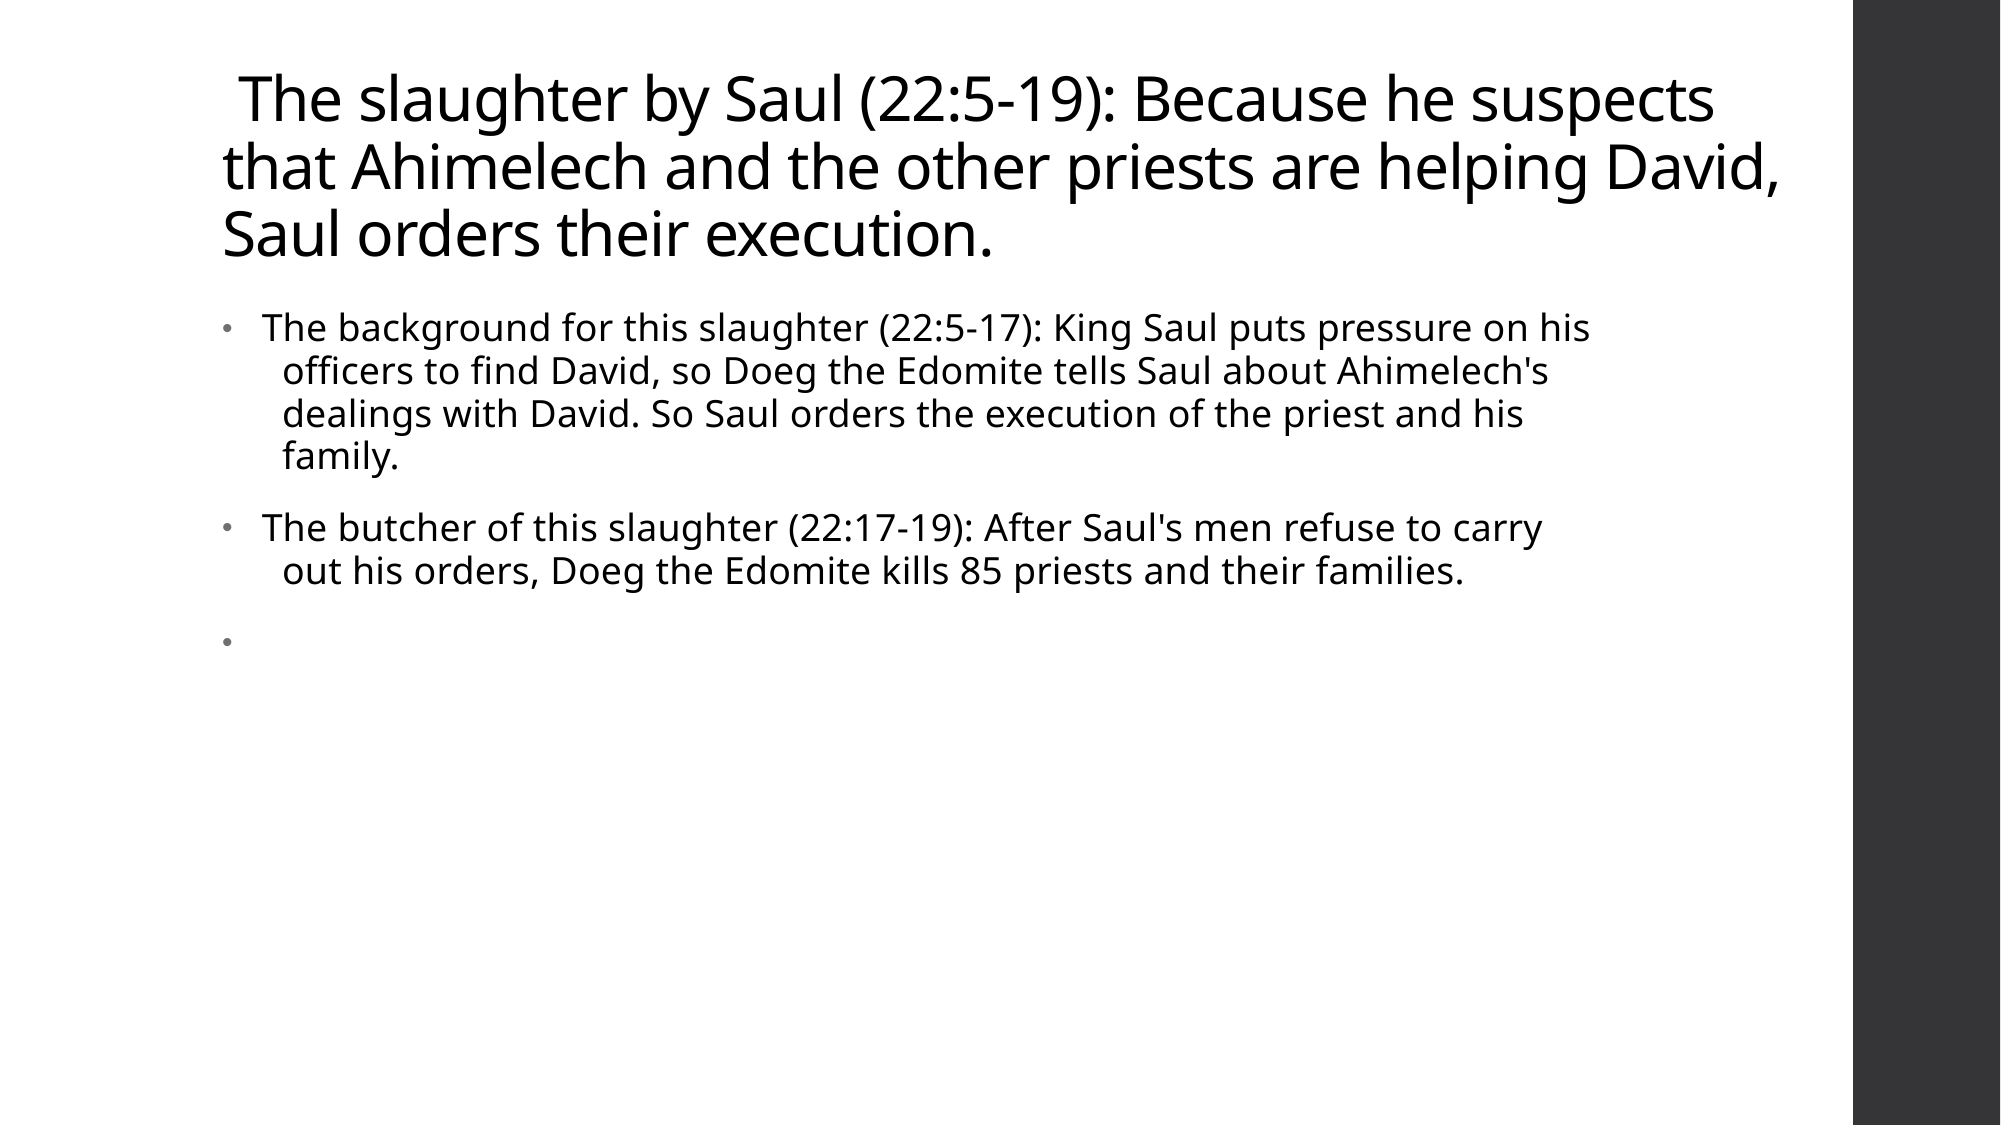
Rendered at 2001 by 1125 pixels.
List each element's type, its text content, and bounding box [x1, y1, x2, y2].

title The slaughter by Saul (22:5-19): Because he suspects that Ahimelech and the other priests are helping David, Saul orders their execution. [206, 60, 1797, 278]
list The background for this slaughter (22:5-17): King Saul puts pressure on his officers to find David, so Doeg the Edomite tells Saul about Ahimelech's dealings with David. So Saul orders the execution of the priest and his family. The butcher of this slaughter (22:17-19): After Saul's men refuse to carry out his orders, Doeg the Edomite kills 85 priests and their families. [206, 299, 1617, 1014]
